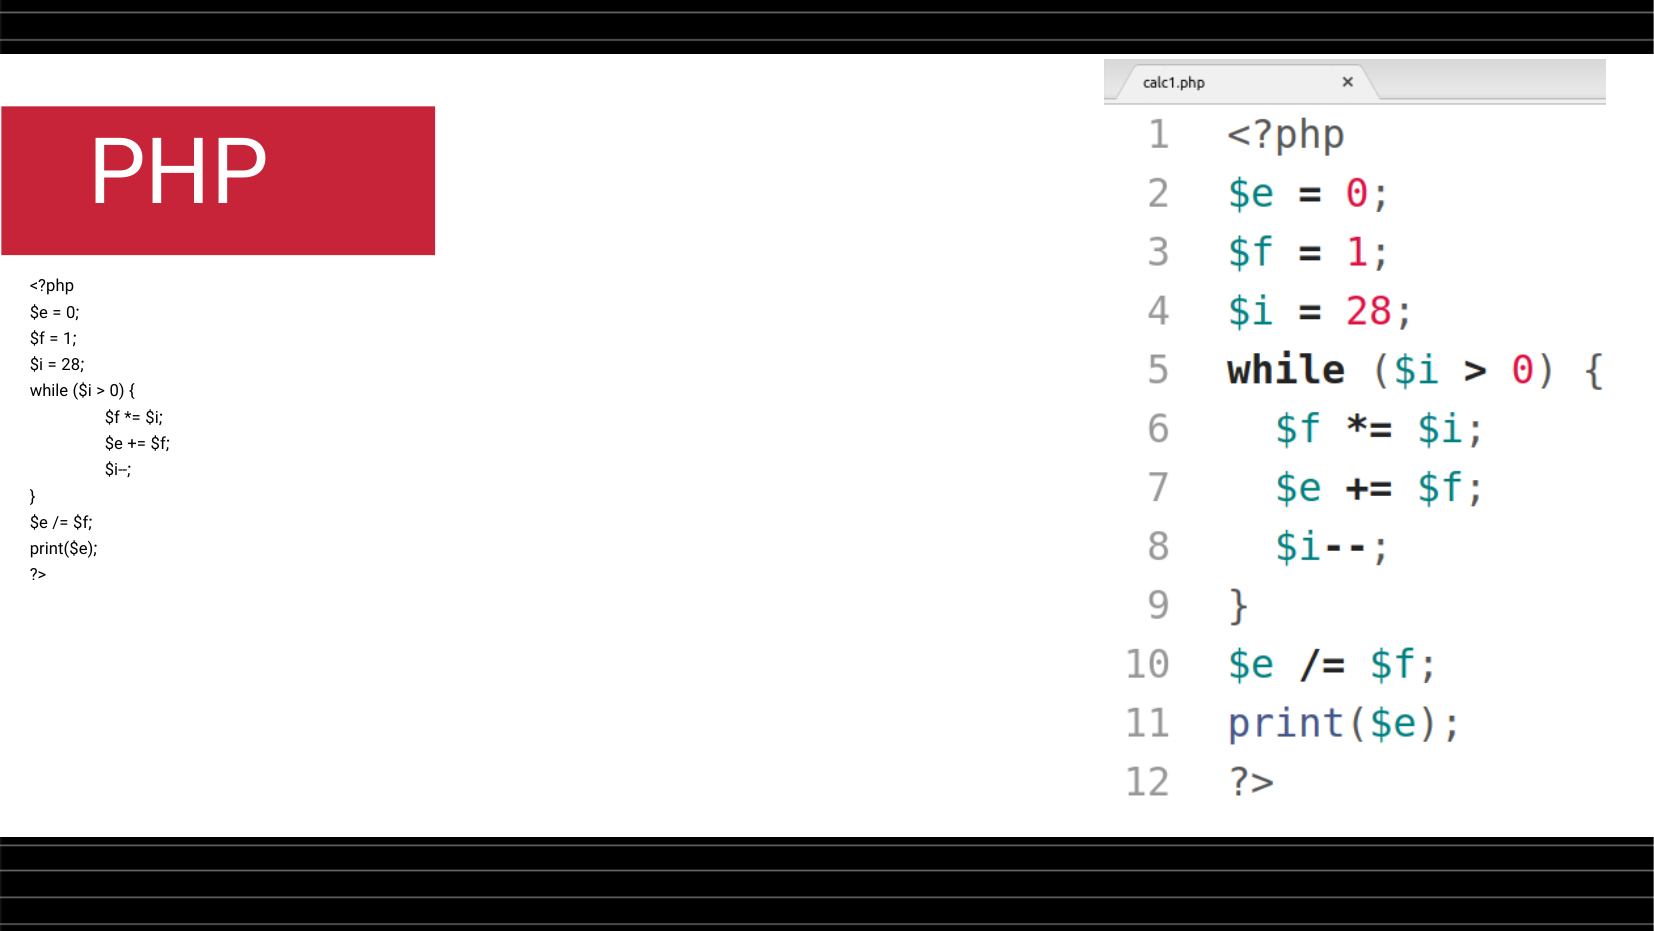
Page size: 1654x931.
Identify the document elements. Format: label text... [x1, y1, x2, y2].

picture [1104, 59, 1606, 811]
picture [0, 837, 1654, 931]
text_box <?php $e = 0; $f = 1; $i = 28; while ($i > 0) { $f *= $i; $e += $f; $i--; } $e /= $f; print($e); ?> [15, 267, 185, 598]
title PHP [1, 106, 436, 256]
picture [0, 0, 1654, 54]
